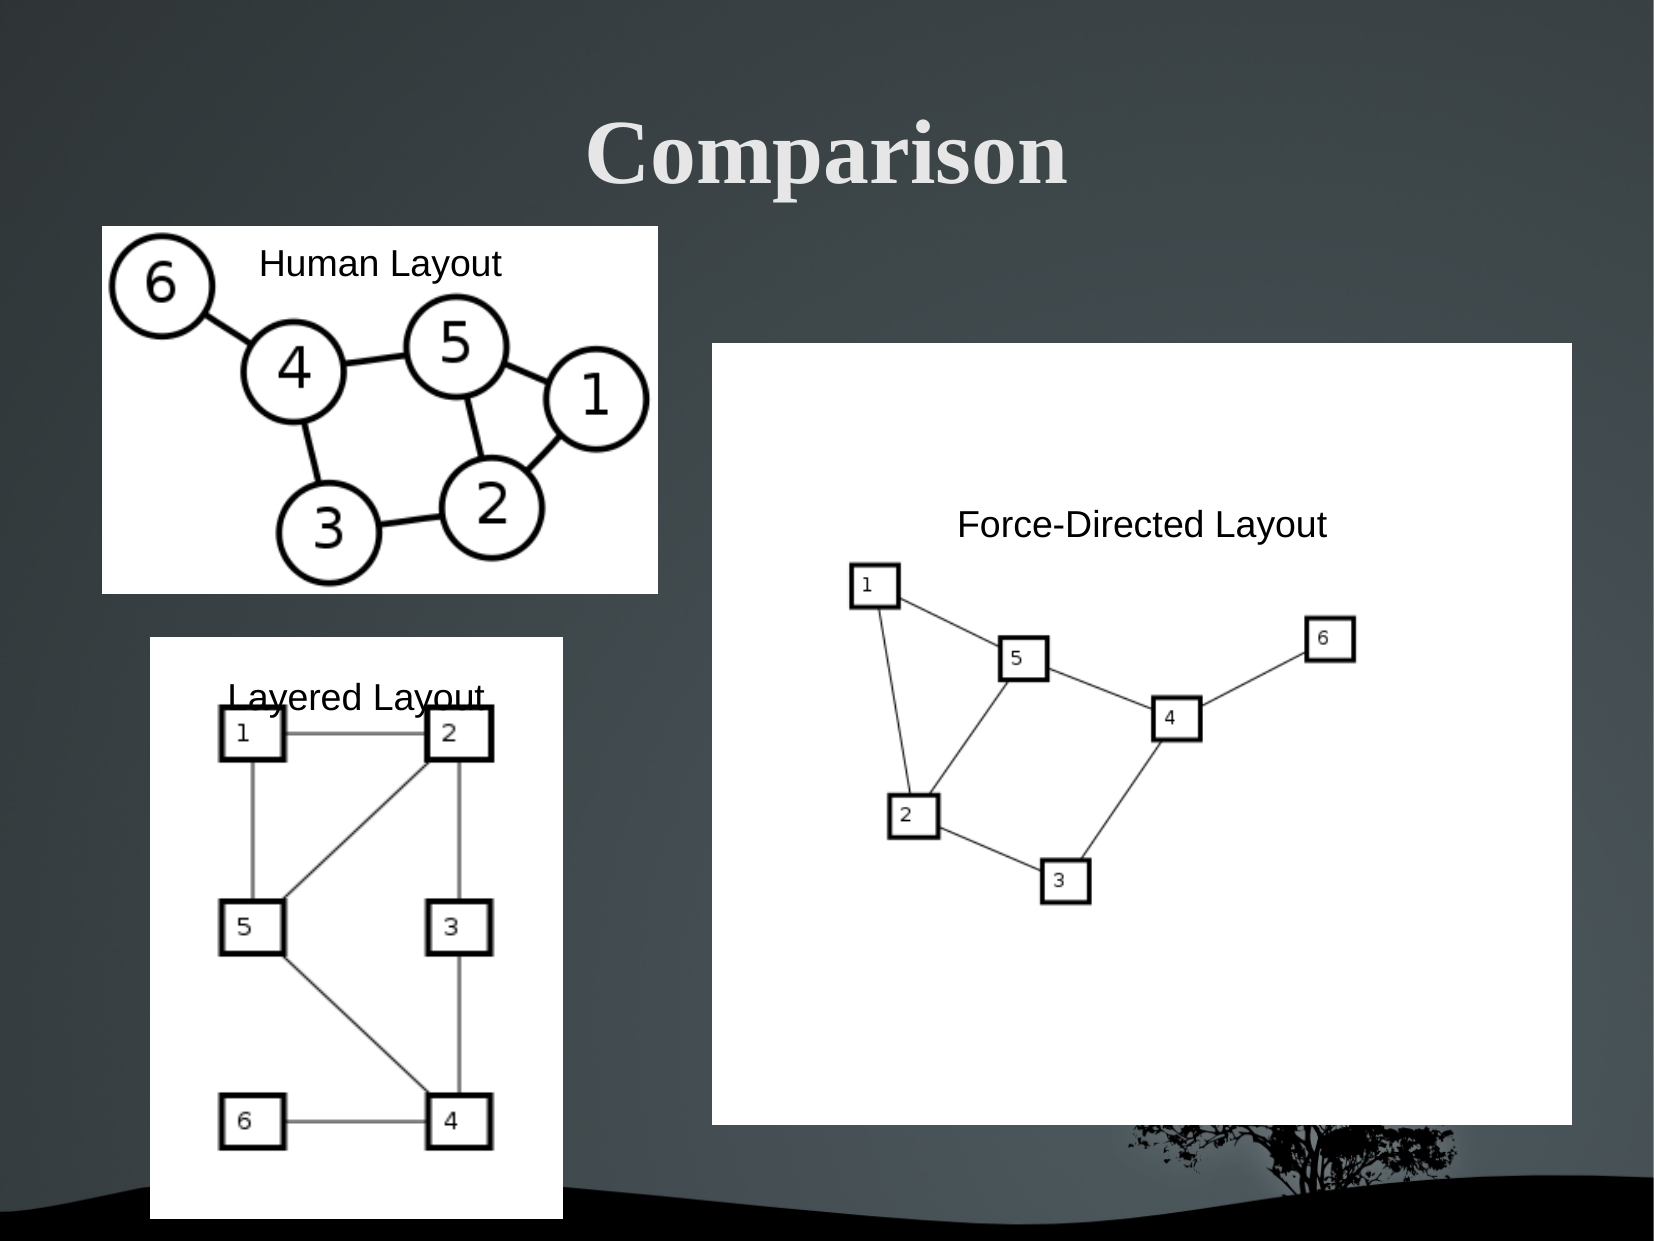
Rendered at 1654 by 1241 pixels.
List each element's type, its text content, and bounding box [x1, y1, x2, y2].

picture [0, 0, 1654, 1241]
title Comparison [82, 56, 1571, 250]
